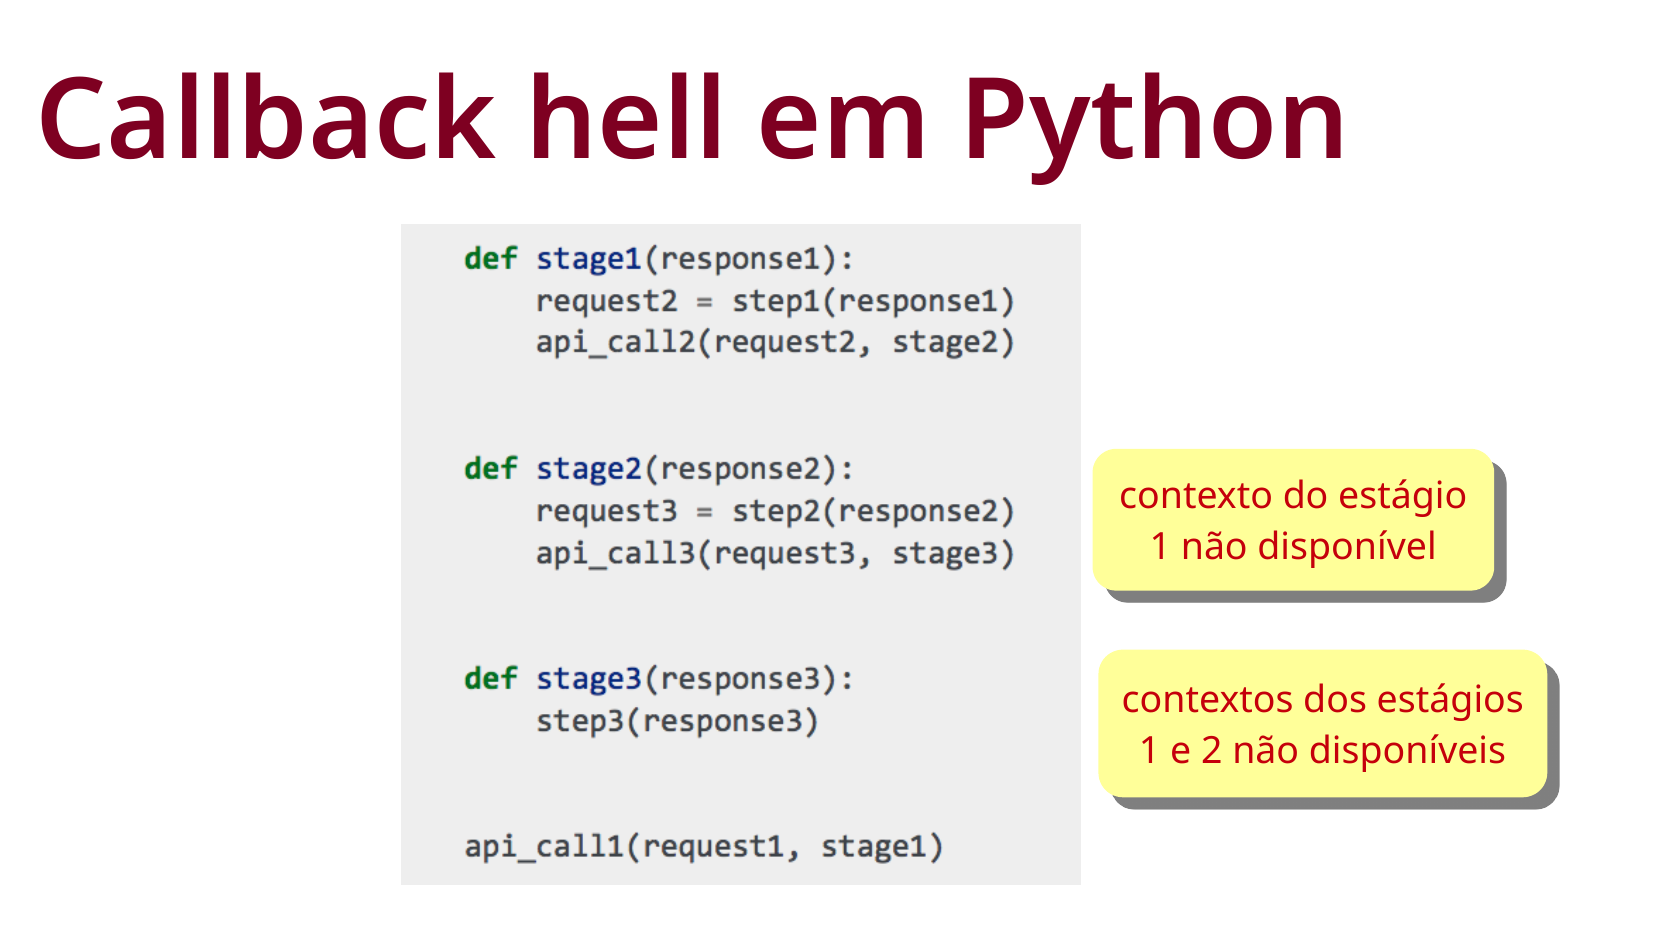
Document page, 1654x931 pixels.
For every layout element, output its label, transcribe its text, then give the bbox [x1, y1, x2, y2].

text_box contextos dos estágios 1 e 2 não disponíveis [1098, 649, 1548, 798]
title Callback hell em Python [35, 37, 1571, 193]
picture [401, 224, 1081, 885]
text_box contexto do estágio 1 não disponível [1092, 448, 1495, 591]
